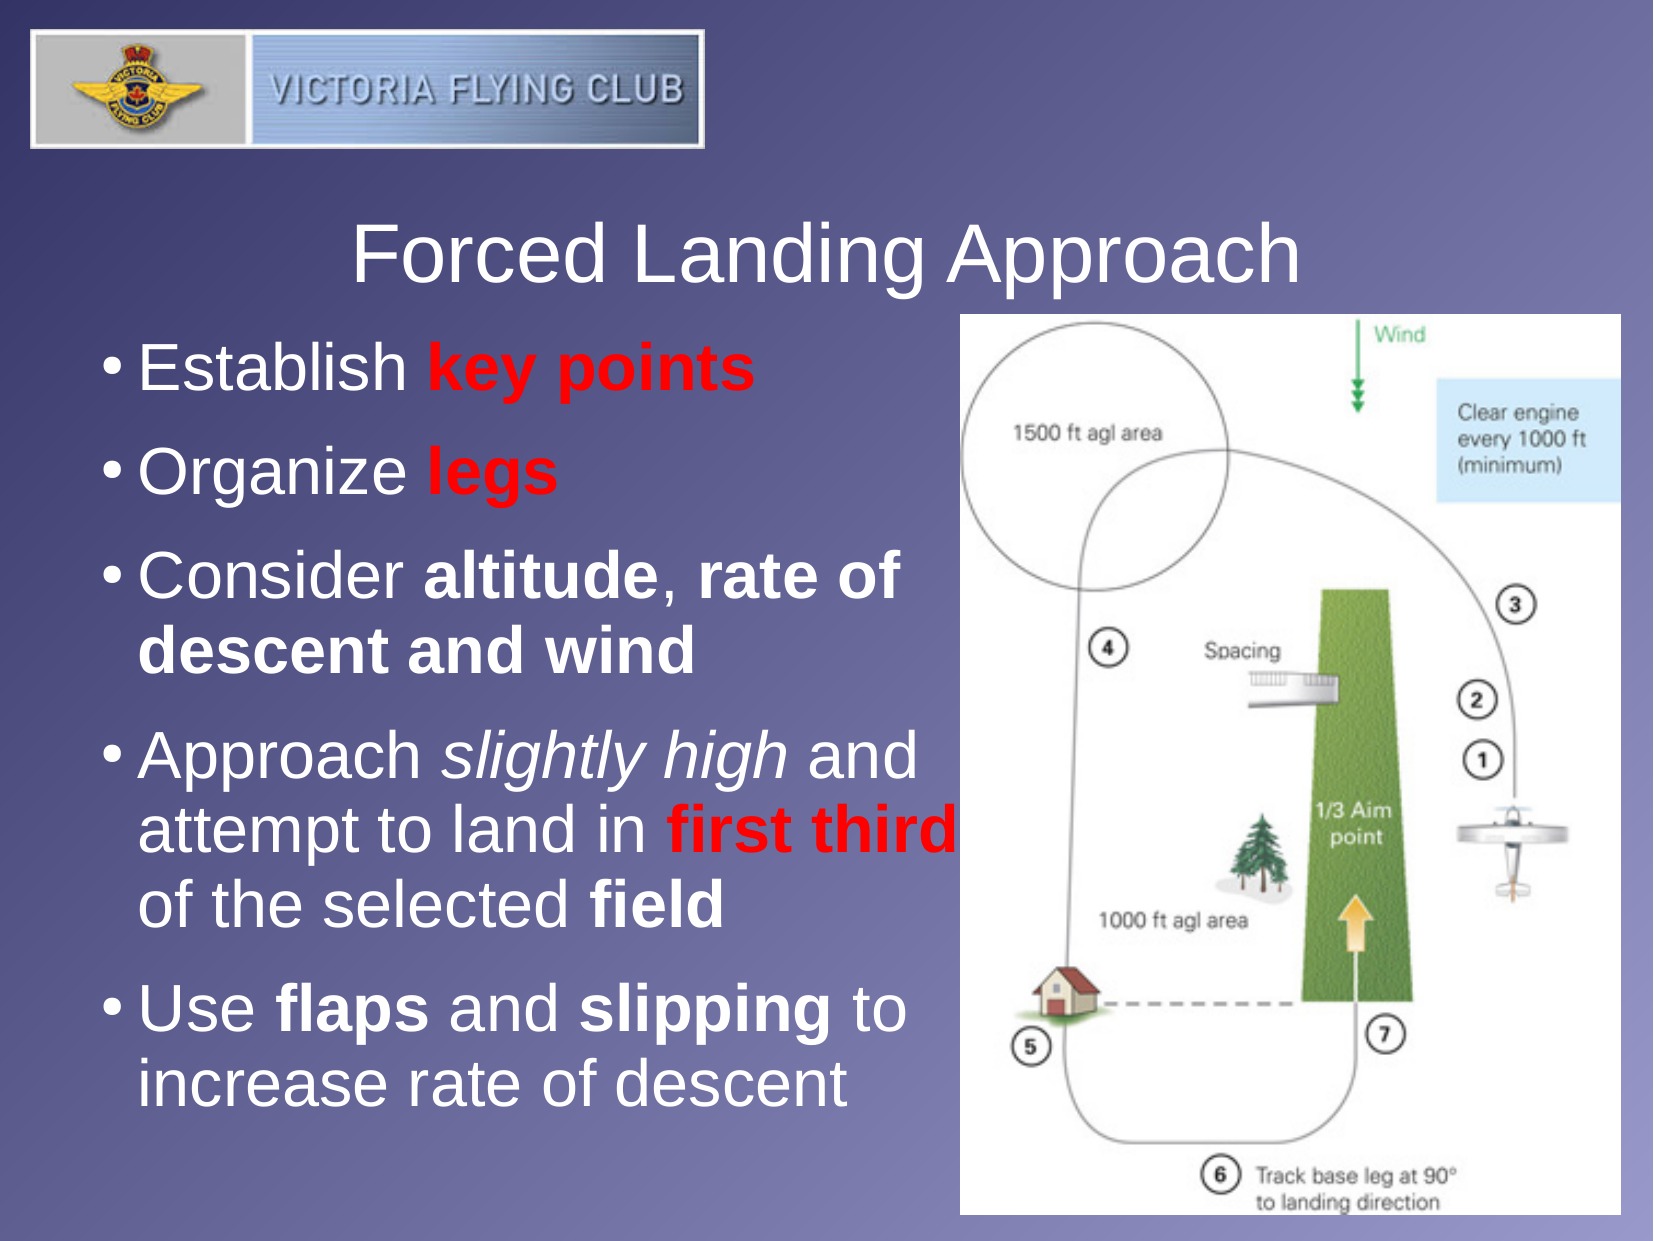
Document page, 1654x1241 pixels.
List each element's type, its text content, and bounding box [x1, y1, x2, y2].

picture [30, 29, 705, 149]
picture [960, 314, 1621, 1216]
list Establish key points Organize legs Consider altitude, rate of descent and wind Approach slightly high and attempt to land in first third of the selected field Use flaps and slipping to increase rate of descent [82, 330, 961, 1201]
title Forced Landing Approach [82, 150, 1571, 330]
